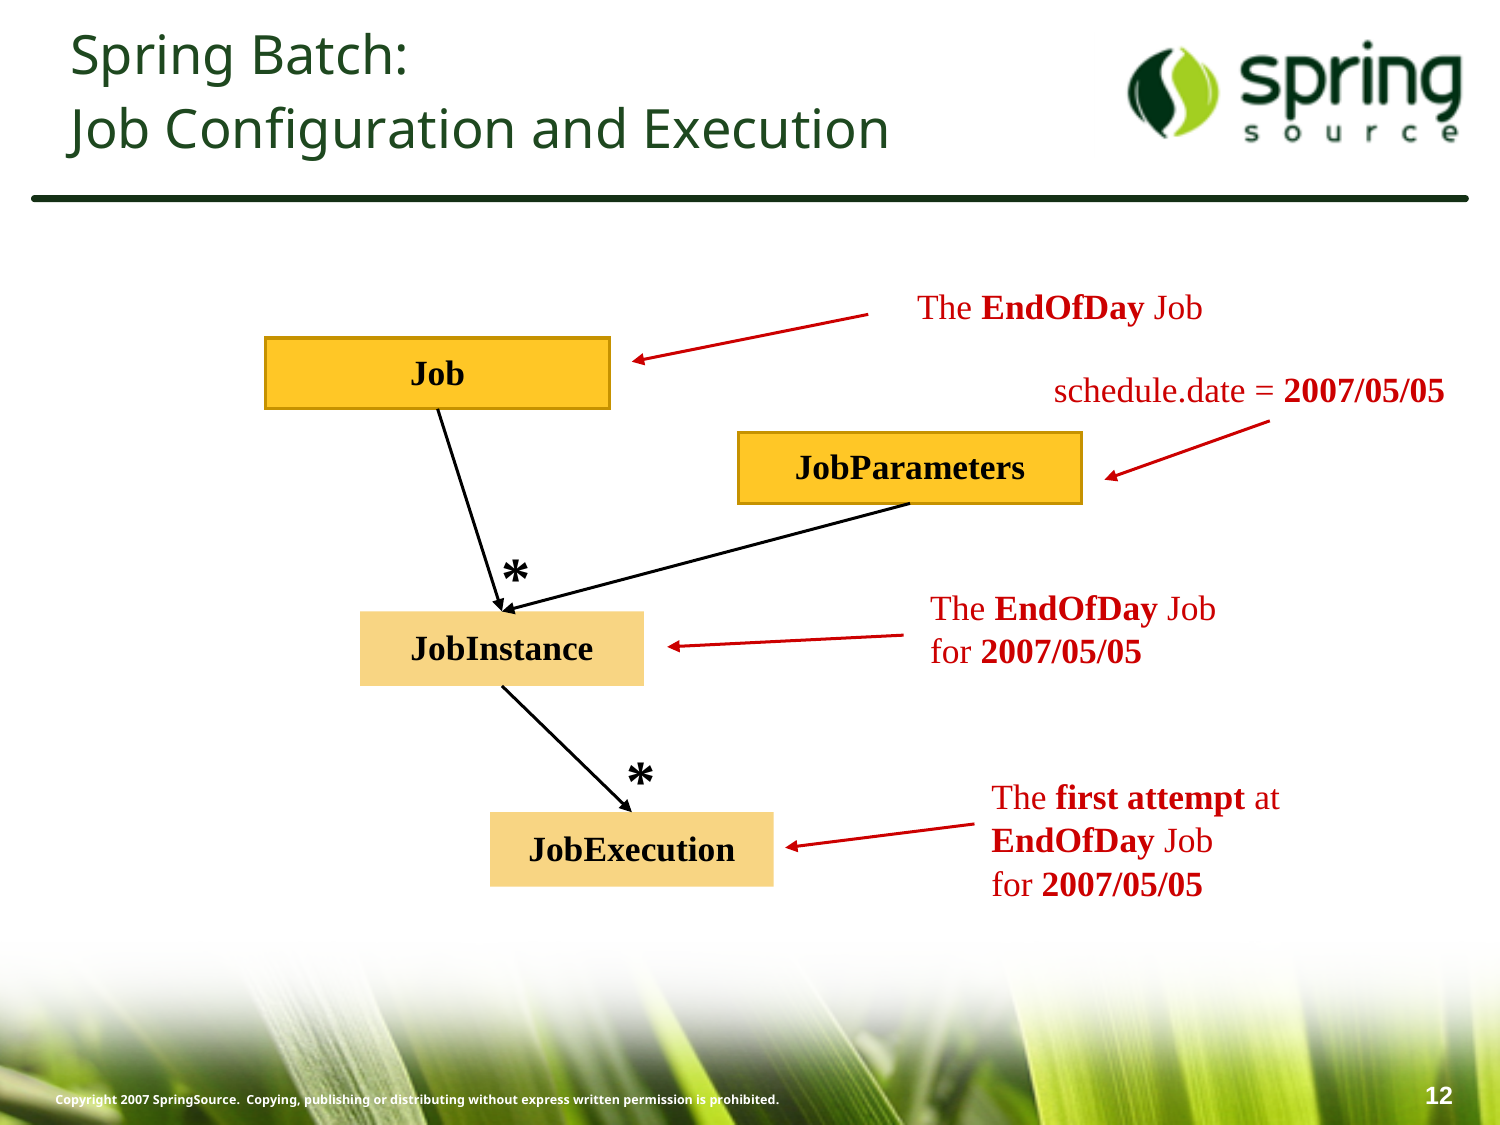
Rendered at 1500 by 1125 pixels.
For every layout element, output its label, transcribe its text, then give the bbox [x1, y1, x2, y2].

text_box * [616, 744, 667, 820]
text_box JobExecution [490, 812, 774, 887]
text_box The EndOfDay Job [902, 280, 1219, 336]
text_box The EndOfDay Job for 2007/05/05 [915, 577, 1232, 680]
title Spring Batch: Job Configuration and Execution [55, 8, 1088, 172]
text_box schedule.date = 2007/05/05 [1038, 363, 1461, 418]
text_box Job [265, 337, 610, 409]
text_box JobInstance [360, 611, 644, 686]
text_box The first attempt at EndOfDay Job for 2007/05/05 [976, 766, 1305, 912]
text_box JobParameters [738, 432, 1082, 504]
text_box * [491, 541, 541, 617]
picture [0, 941, 1500, 1125]
picture [1093, 32, 1500, 158]
